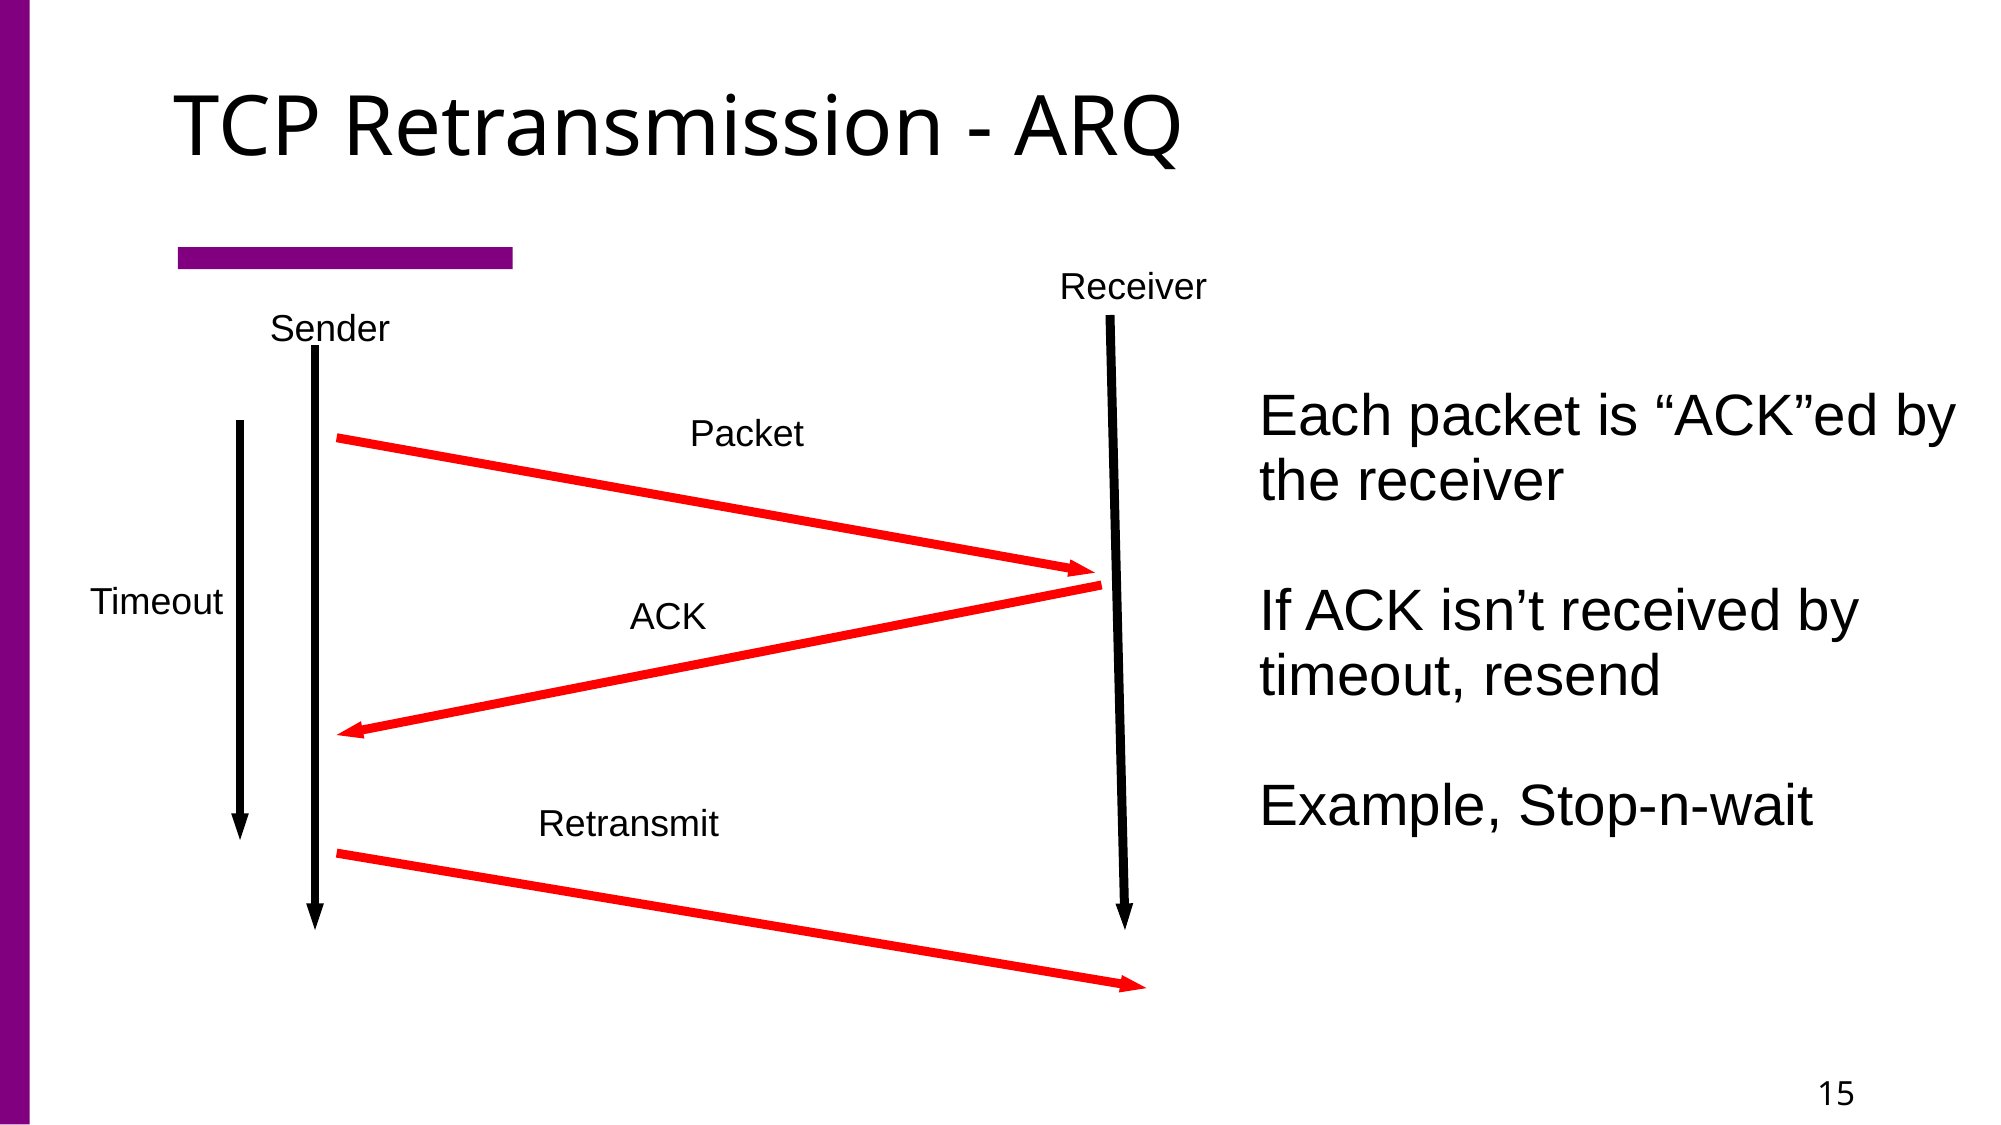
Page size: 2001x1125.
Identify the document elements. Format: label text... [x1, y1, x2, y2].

text_box Retransmit [523, 795, 734, 852]
text_box Receiver [1044, 258, 1223, 315]
text_box ACK [615, 588, 722, 646]
text_box Packet [675, 404, 820, 462]
text_box Sender [255, 299, 406, 357]
text_box Each packet is “ACK”ed by the receiver If ACK isn’t received by timeout, resend Example, Stop-n-wait [1245, 375, 1973, 1017]
title TCP Retransmission - ARQ [123, 24, 1936, 180]
text_box Timeout [75, 573, 239, 631]
